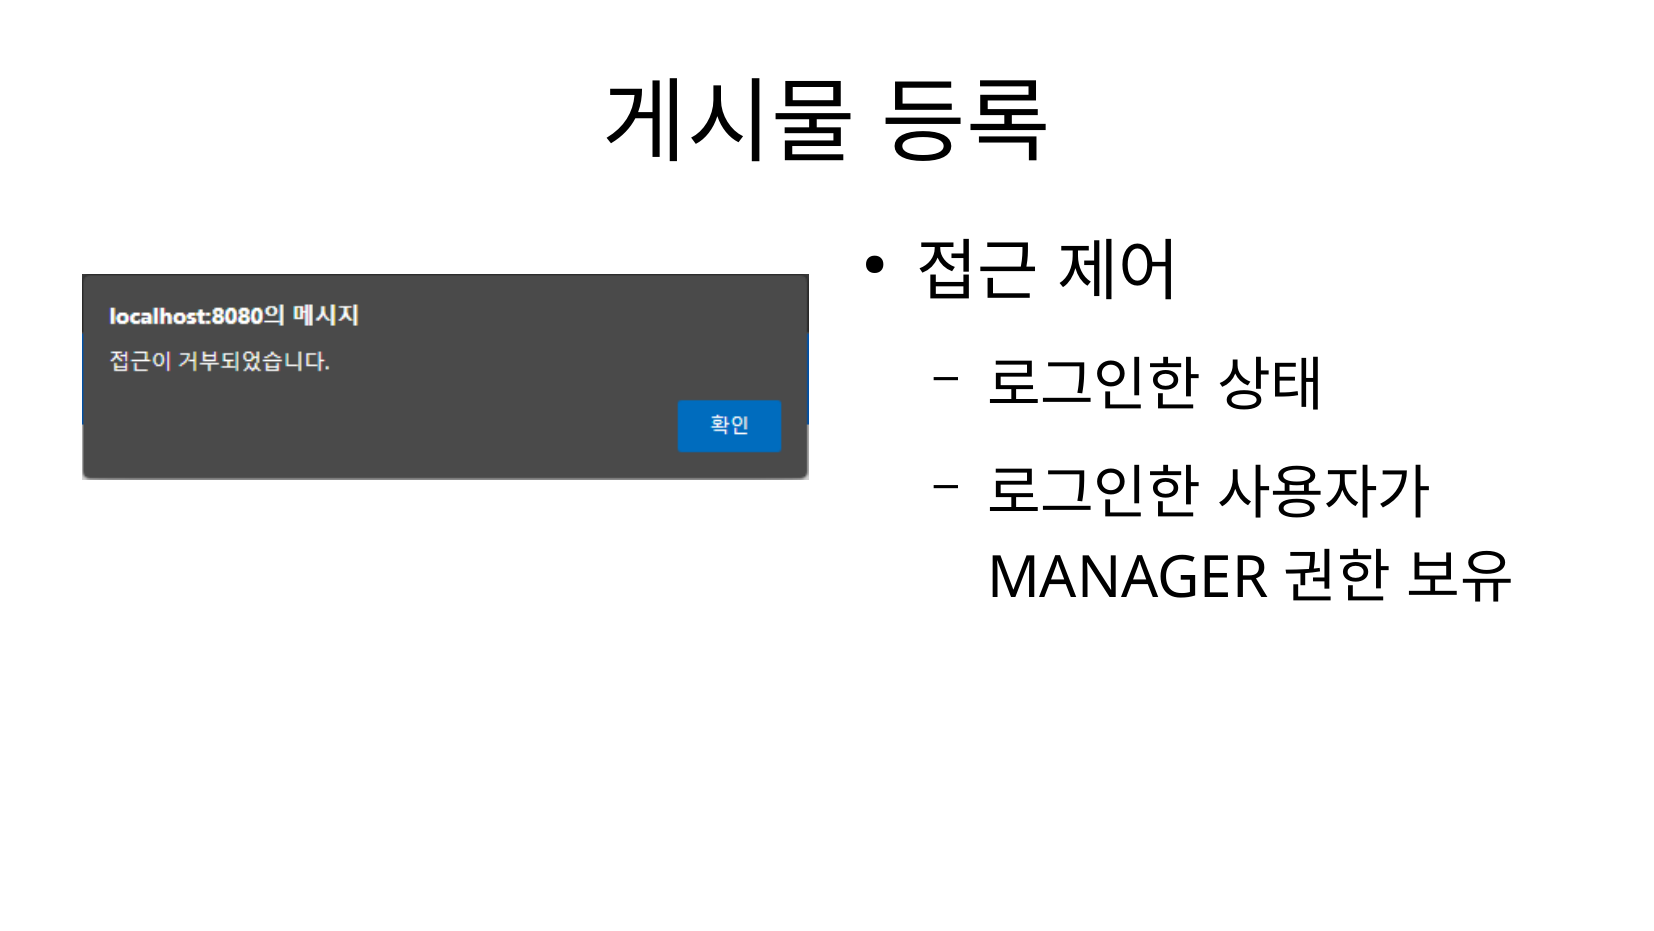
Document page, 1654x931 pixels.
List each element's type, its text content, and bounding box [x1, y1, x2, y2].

list 접근 제어 로그인한 상태 로그인한 사용자가 MANAGER 권한 보유 [845, 217, 1572, 886]
picture [82, 274, 809, 480]
title 게시물 등록 [82, 37, 1571, 193]
